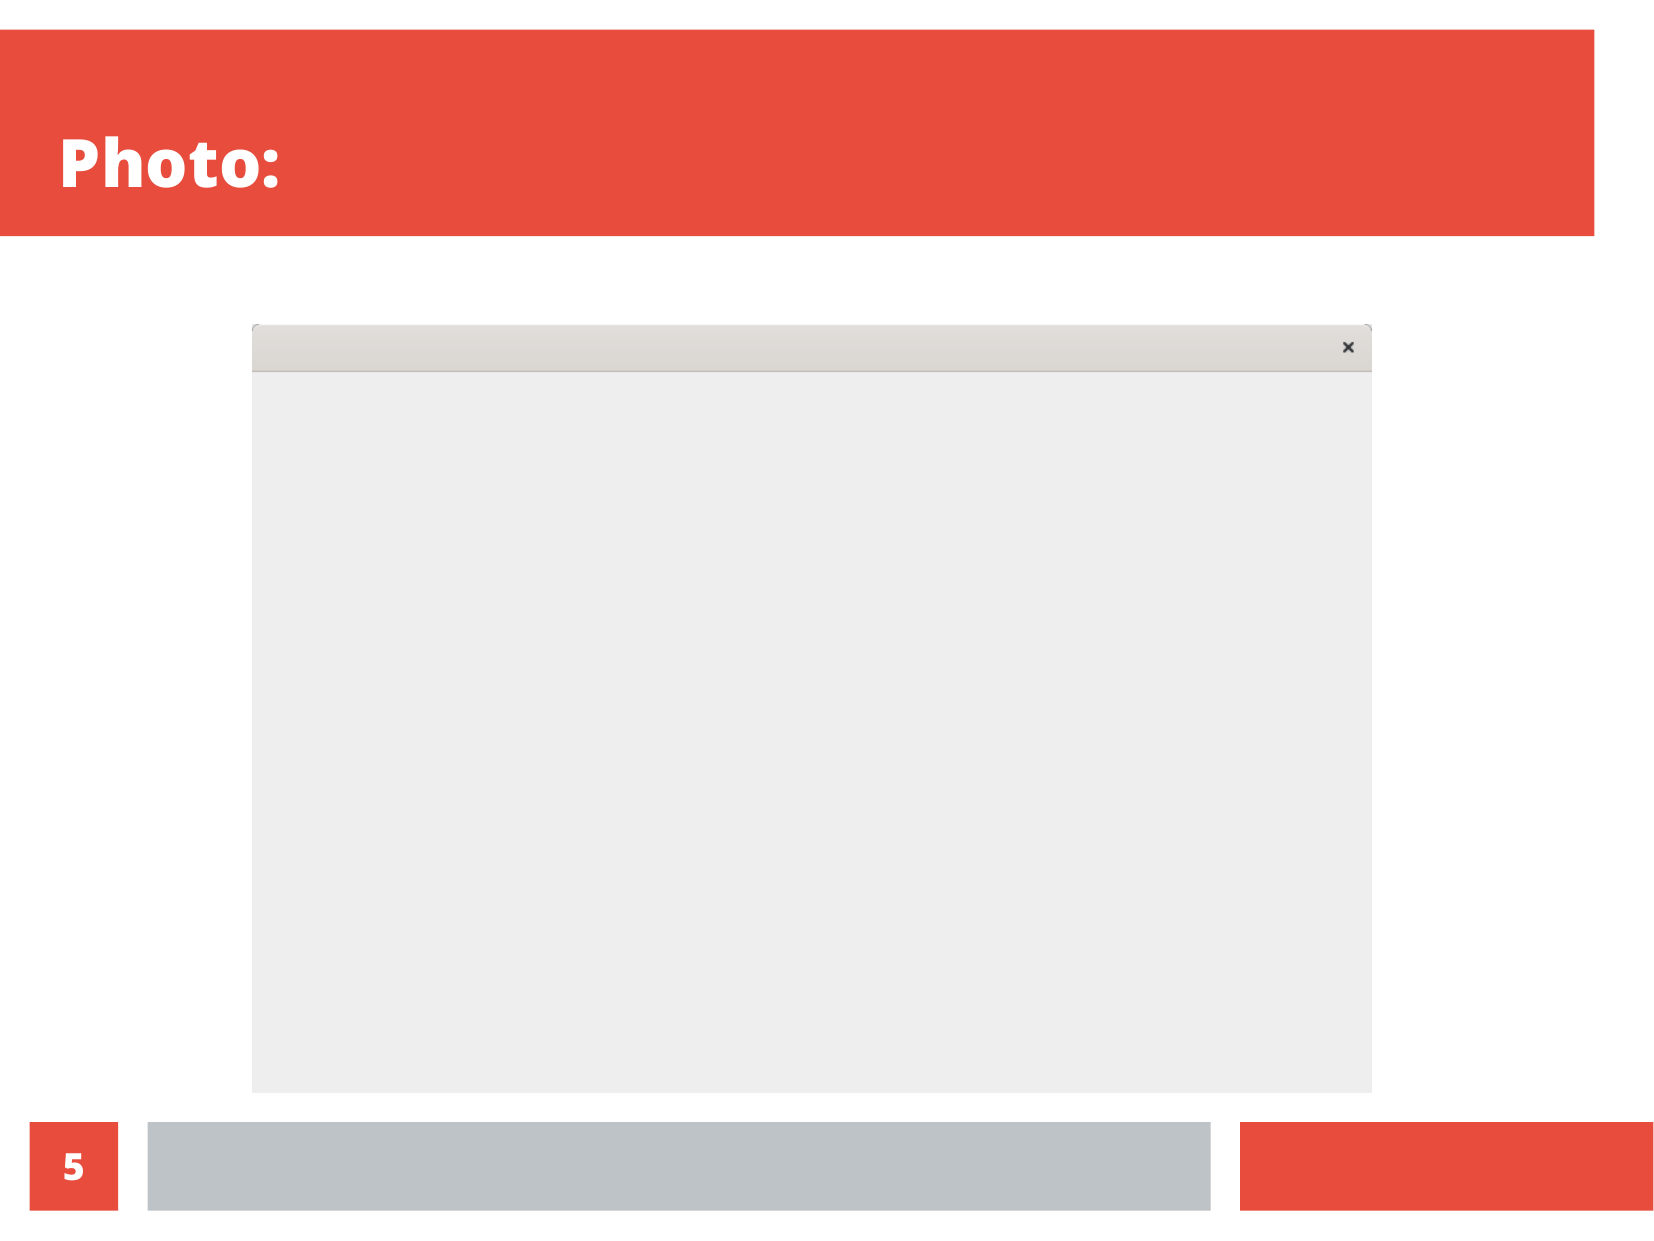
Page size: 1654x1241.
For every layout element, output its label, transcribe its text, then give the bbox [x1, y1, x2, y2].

title Photo: [59, 59, 1595, 207]
picture [252, 324, 1372, 1093]
